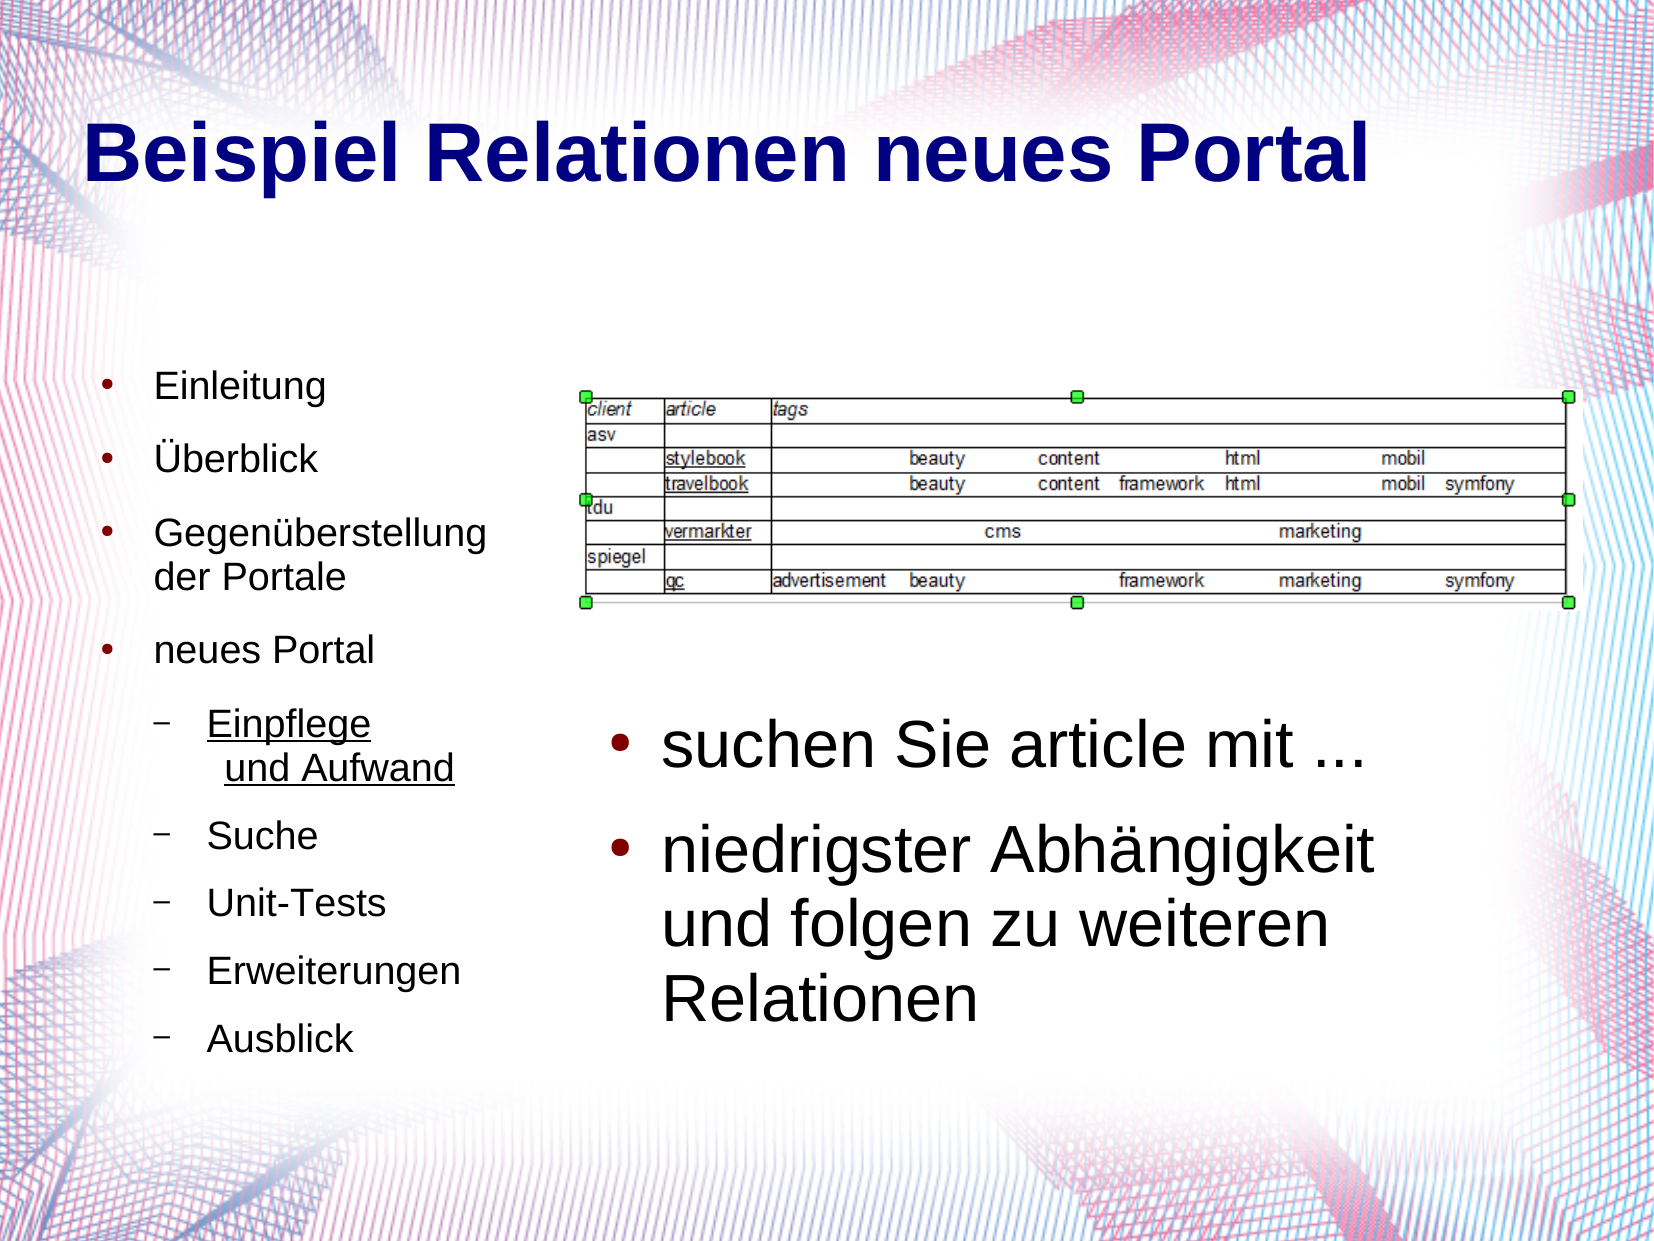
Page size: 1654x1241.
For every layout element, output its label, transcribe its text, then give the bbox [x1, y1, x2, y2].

list Einleitung Überblick Gegenüberstellung der Portale neues Portal Einpflege und Aufwand Suche Unit-Tests Erweiterungen Ausblick [82, 290, 520, 1109]
title Beispiel Relationen neues Portal [82, 49, 1571, 257]
picture [0, 0, 1654, 1241]
list suchen Sie article mit ... niedrigster Abhängigkeit und folgen zu weiteren Relationen [590, 290, 1572, 1109]
